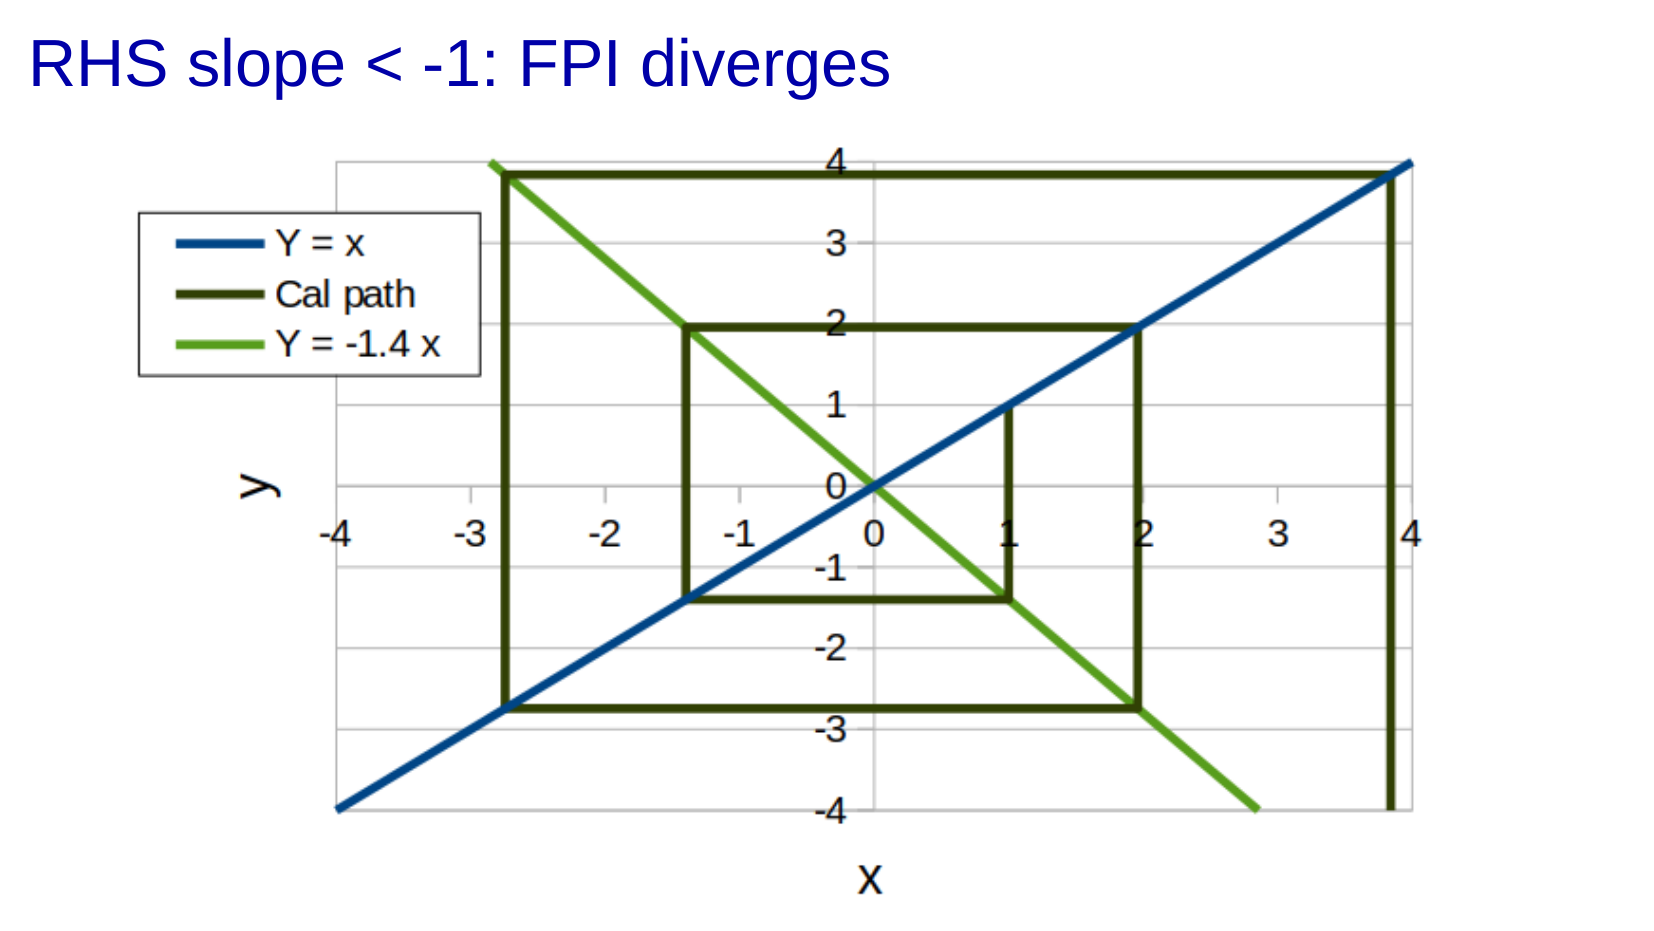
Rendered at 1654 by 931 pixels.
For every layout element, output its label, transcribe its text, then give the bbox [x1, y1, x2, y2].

picture [129, 133, 1429, 901]
title RHS slope < -1: FPI diverges [28, 21, 1626, 106]
